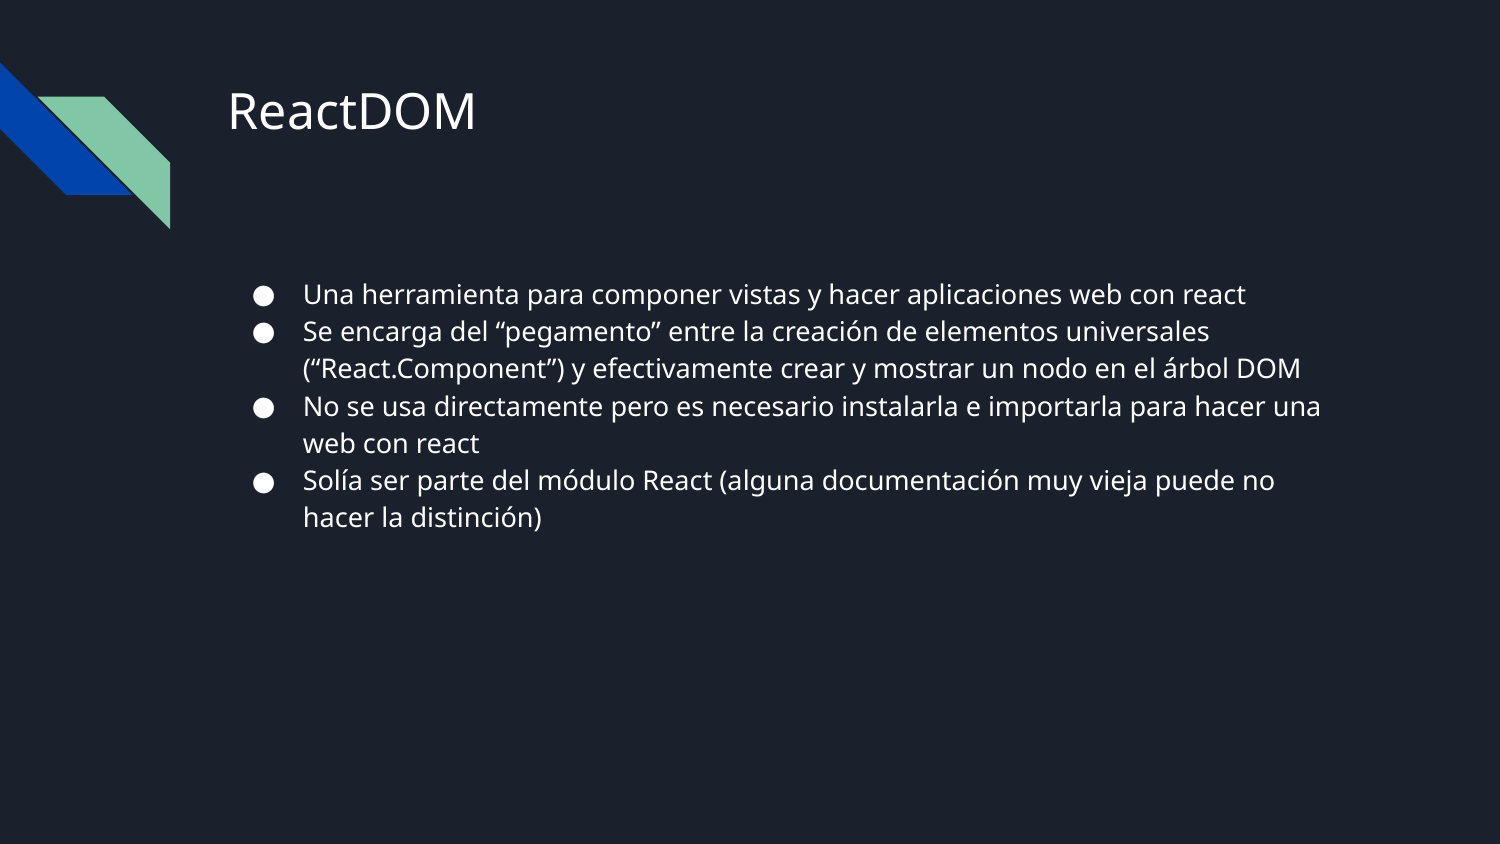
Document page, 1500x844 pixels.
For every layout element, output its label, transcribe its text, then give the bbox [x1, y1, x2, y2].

title ReactDOM [212, 64, 1368, 215]
list Una herramienta para componer vistas y hacer aplicaciones web con react Se encarga del “pegamento” entre la creación de elementos universales (“React.Component”) y efectivamente crear y mostrar un nodo en el árbol DOM No se usa directamente pero es necesario instalarla e importarla para hacer una web con react Solía ser parte del módulo React (alguna documentación muy vieja puede no hacer la distinción) [212, 257, 1368, 735]
